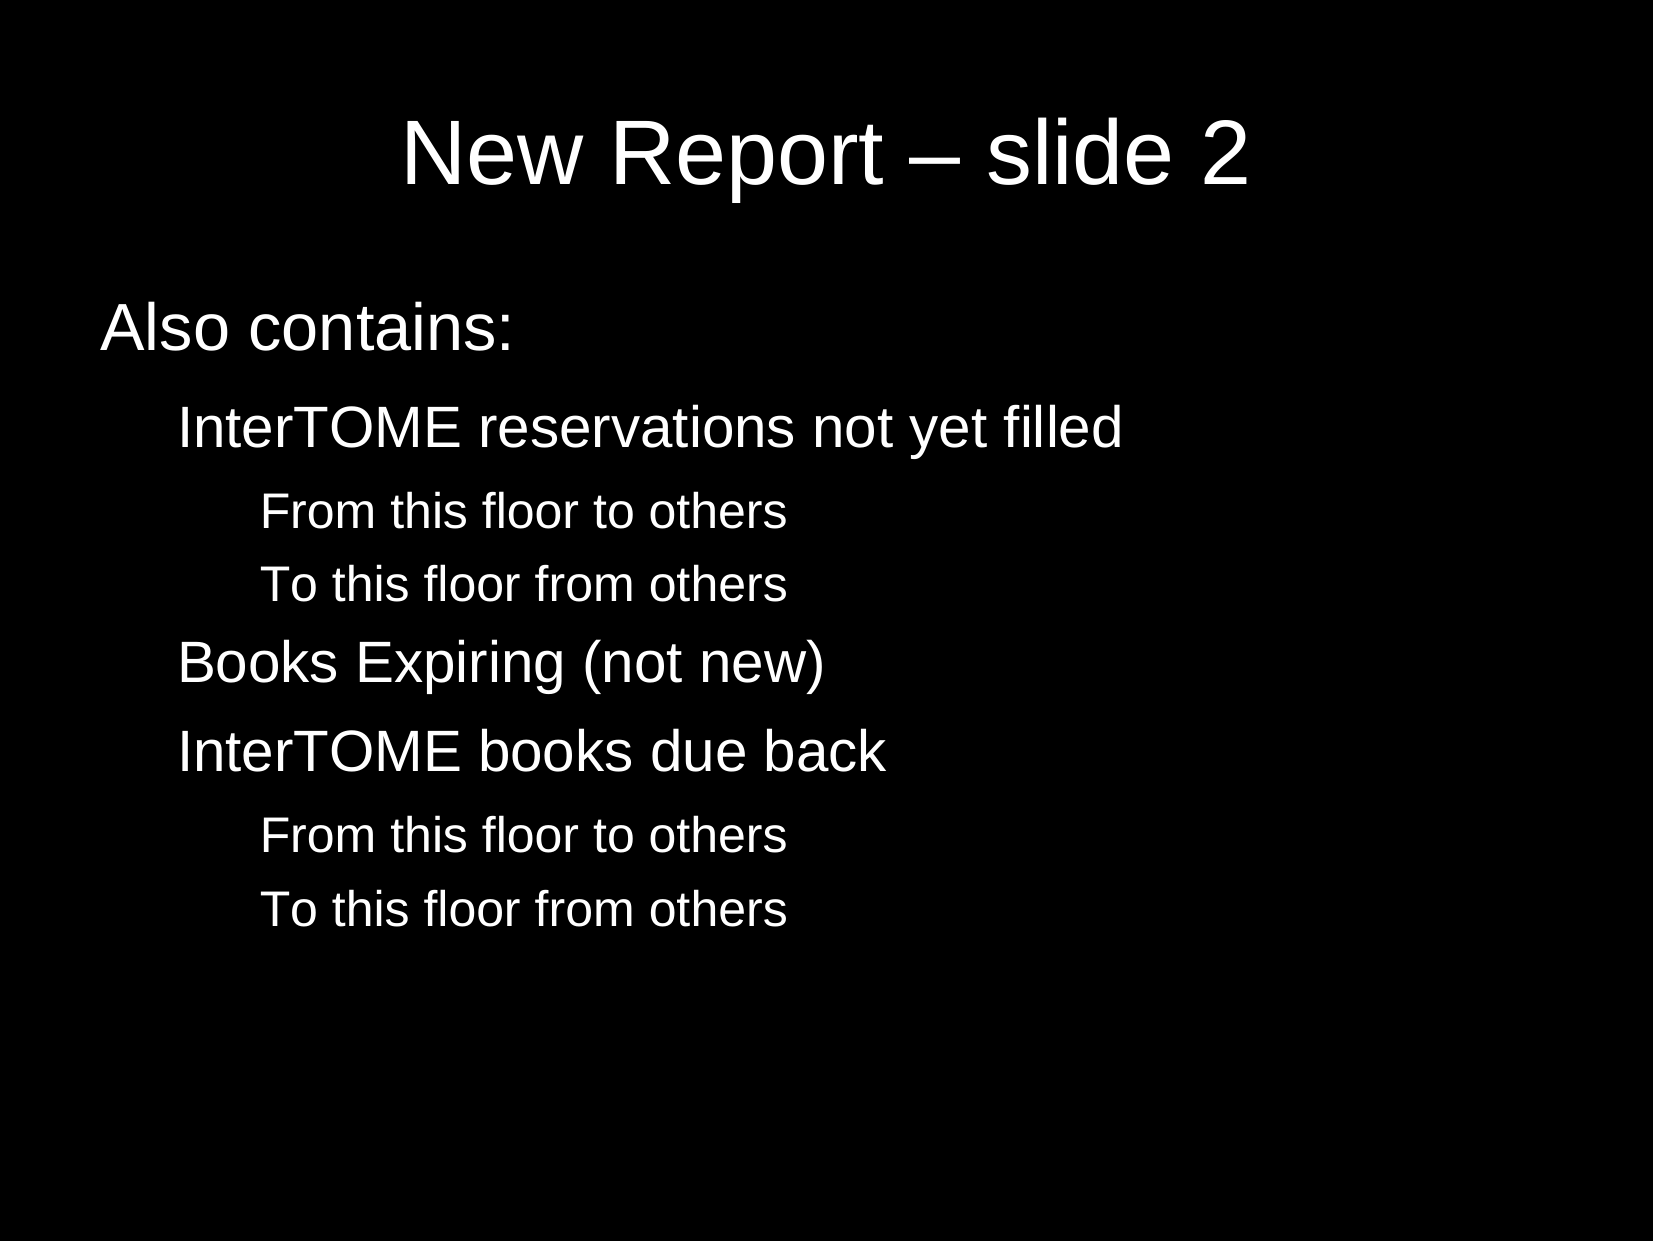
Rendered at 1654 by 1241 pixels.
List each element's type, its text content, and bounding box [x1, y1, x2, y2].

title New Report – slide 2 [82, 56, 1571, 250]
list Also contains: InterTOME reservations not yet filled From this floor to others To this floor from others Books Expiring (not new) InterTOME books due back From this floor to others To this floor from others [82, 290, 1571, 1095]
